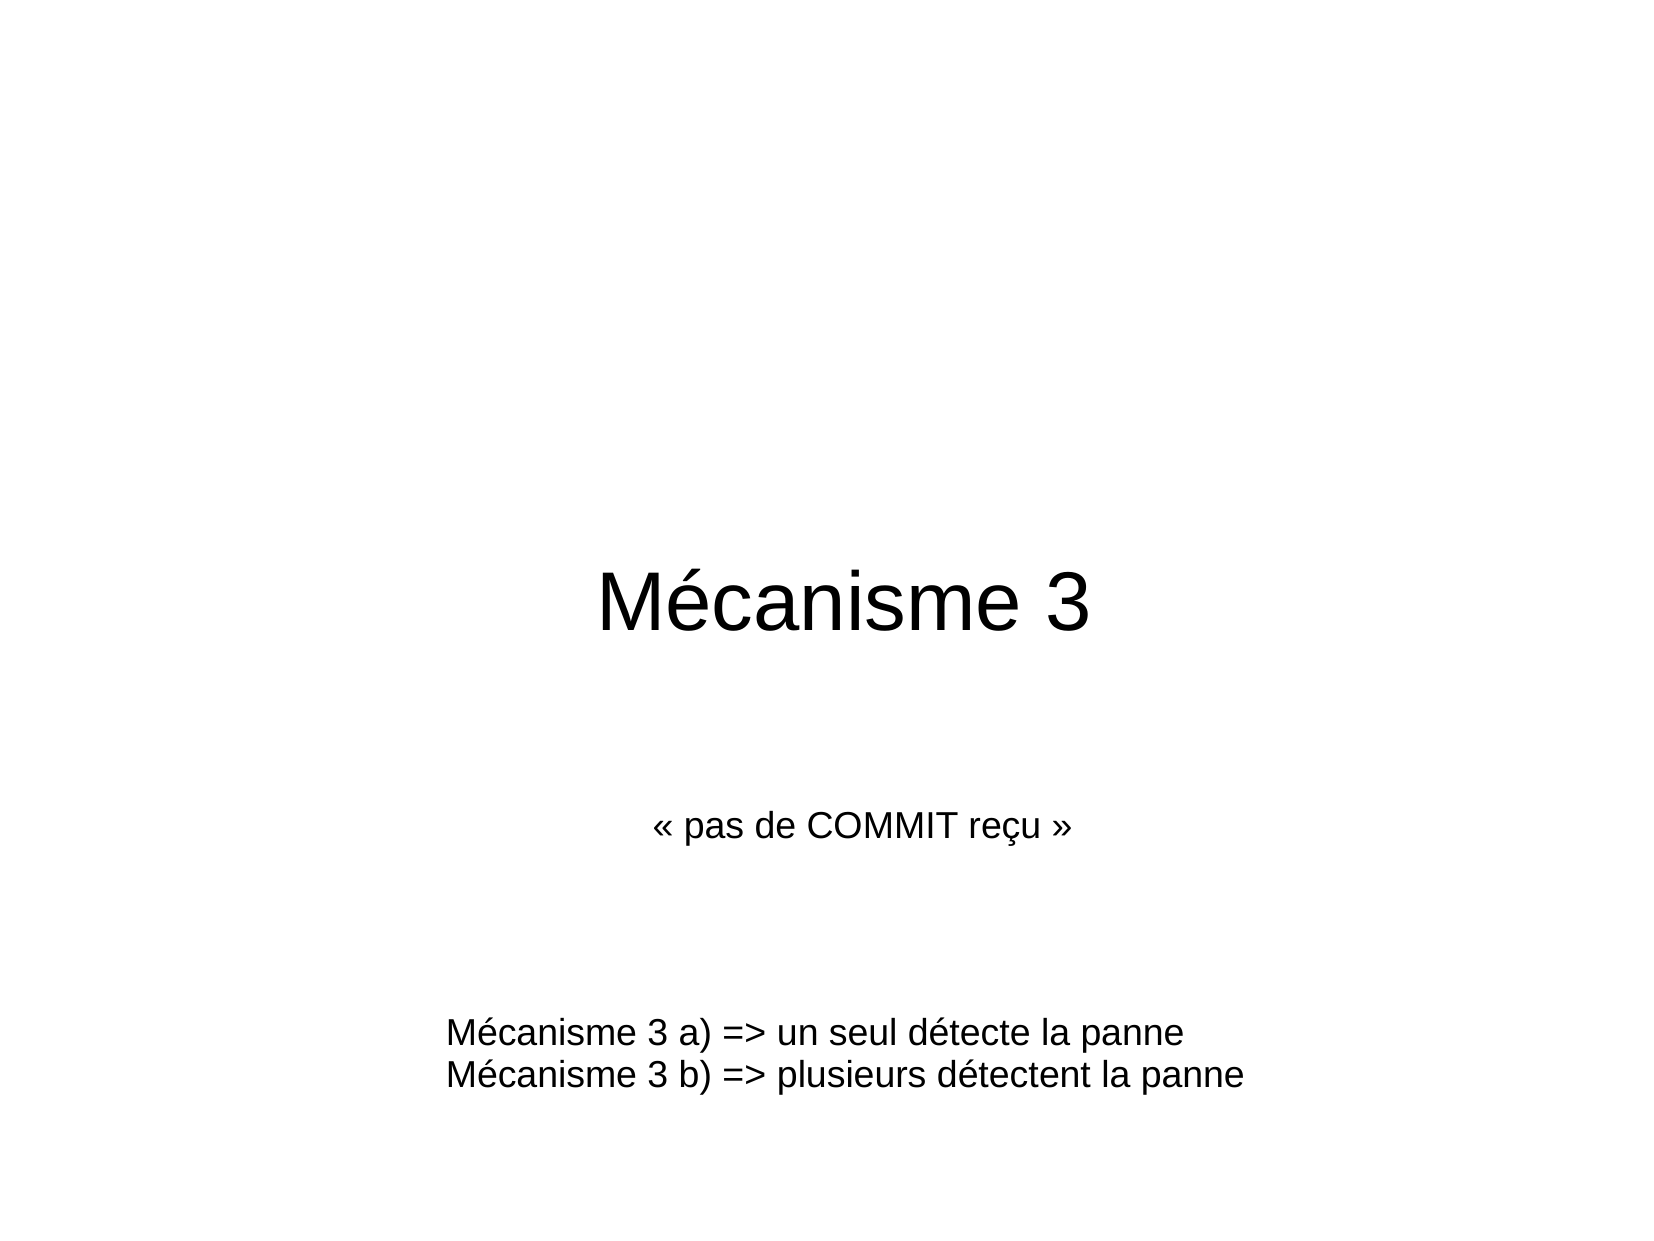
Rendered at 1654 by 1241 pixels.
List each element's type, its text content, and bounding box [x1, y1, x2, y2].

text_box Mécanisme 3 [578, 545, 1110, 659]
text_box Mécanisme 3 a) => un seul détecte la panne Mécanisme 3 b) => plusieurs détectent la panne [431, 1003, 1260, 1103]
text_box « pas de COMMIT reçu » [637, 797, 1088, 855]
